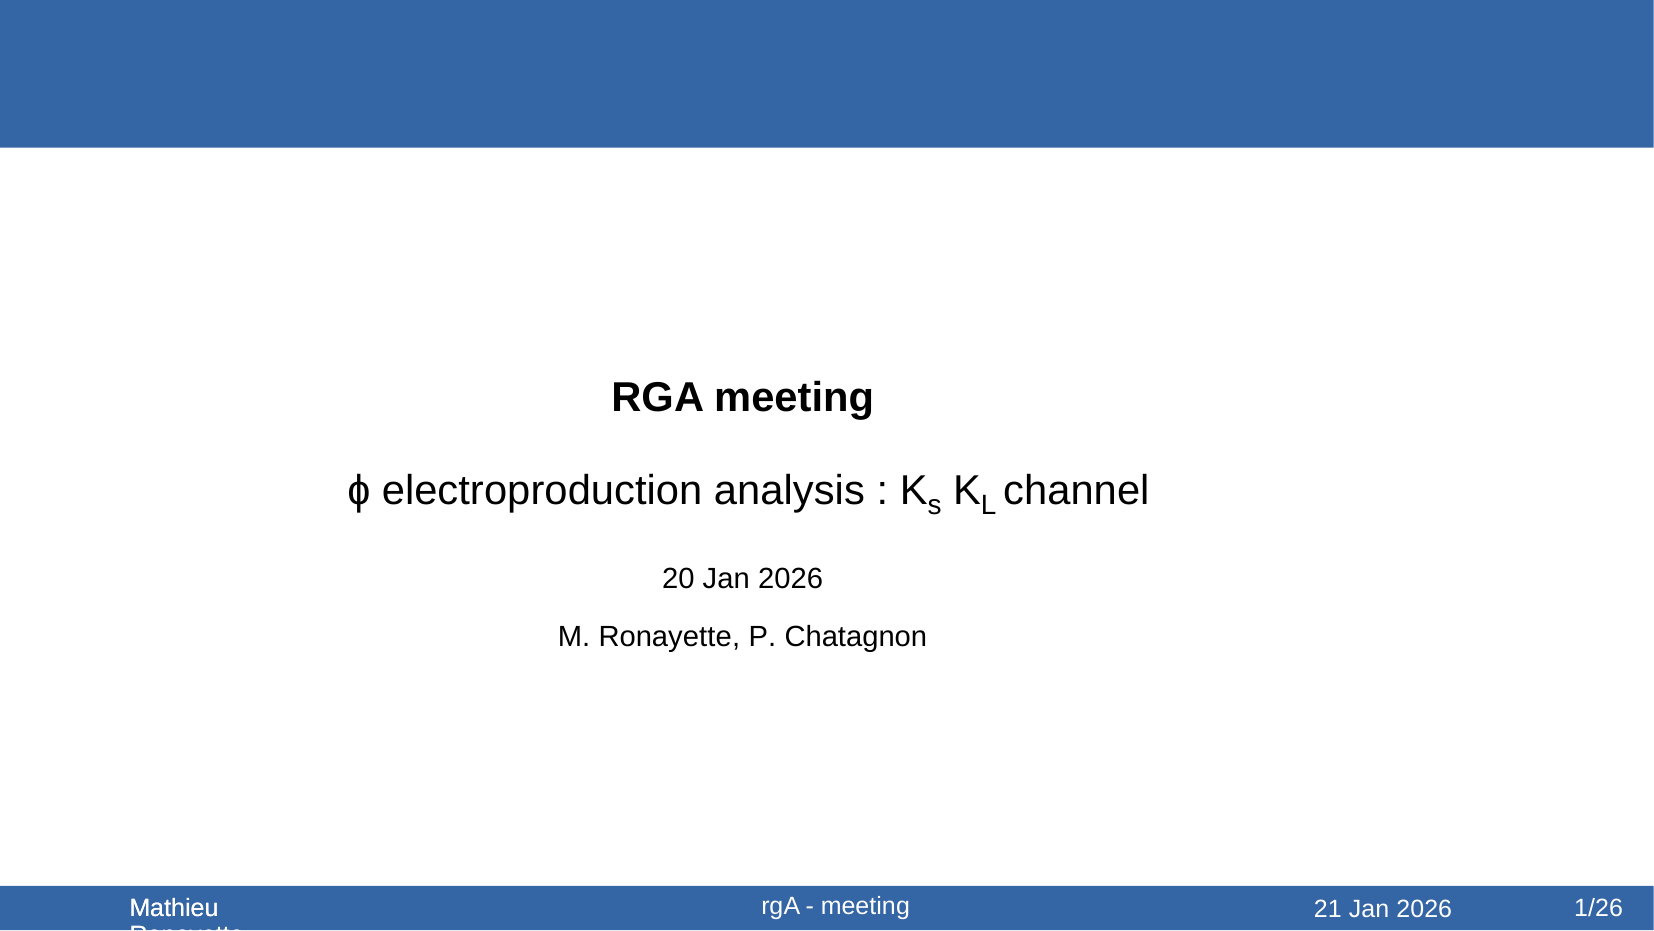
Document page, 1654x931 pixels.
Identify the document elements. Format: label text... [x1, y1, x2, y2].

text_box Mathieu Ronayette [114, 885, 355, 929]
text_box [0, 885, 131, 931]
text_box RGA meeting ɸ electroproduction analysis : Ks KL channel 20 Jan 2026 M. Ronayette, P. Chatagnon [321, 366, 1281, 663]
text_box 1/26 [1559, 885, 1654, 930]
text_box 21 Jan 2026 [1299, 887, 1536, 931]
text_box [226, 885, 1654, 931]
text_box rgA - meeting [739, 884, 957, 929]
text_box [0, 0, 1654, 148]
